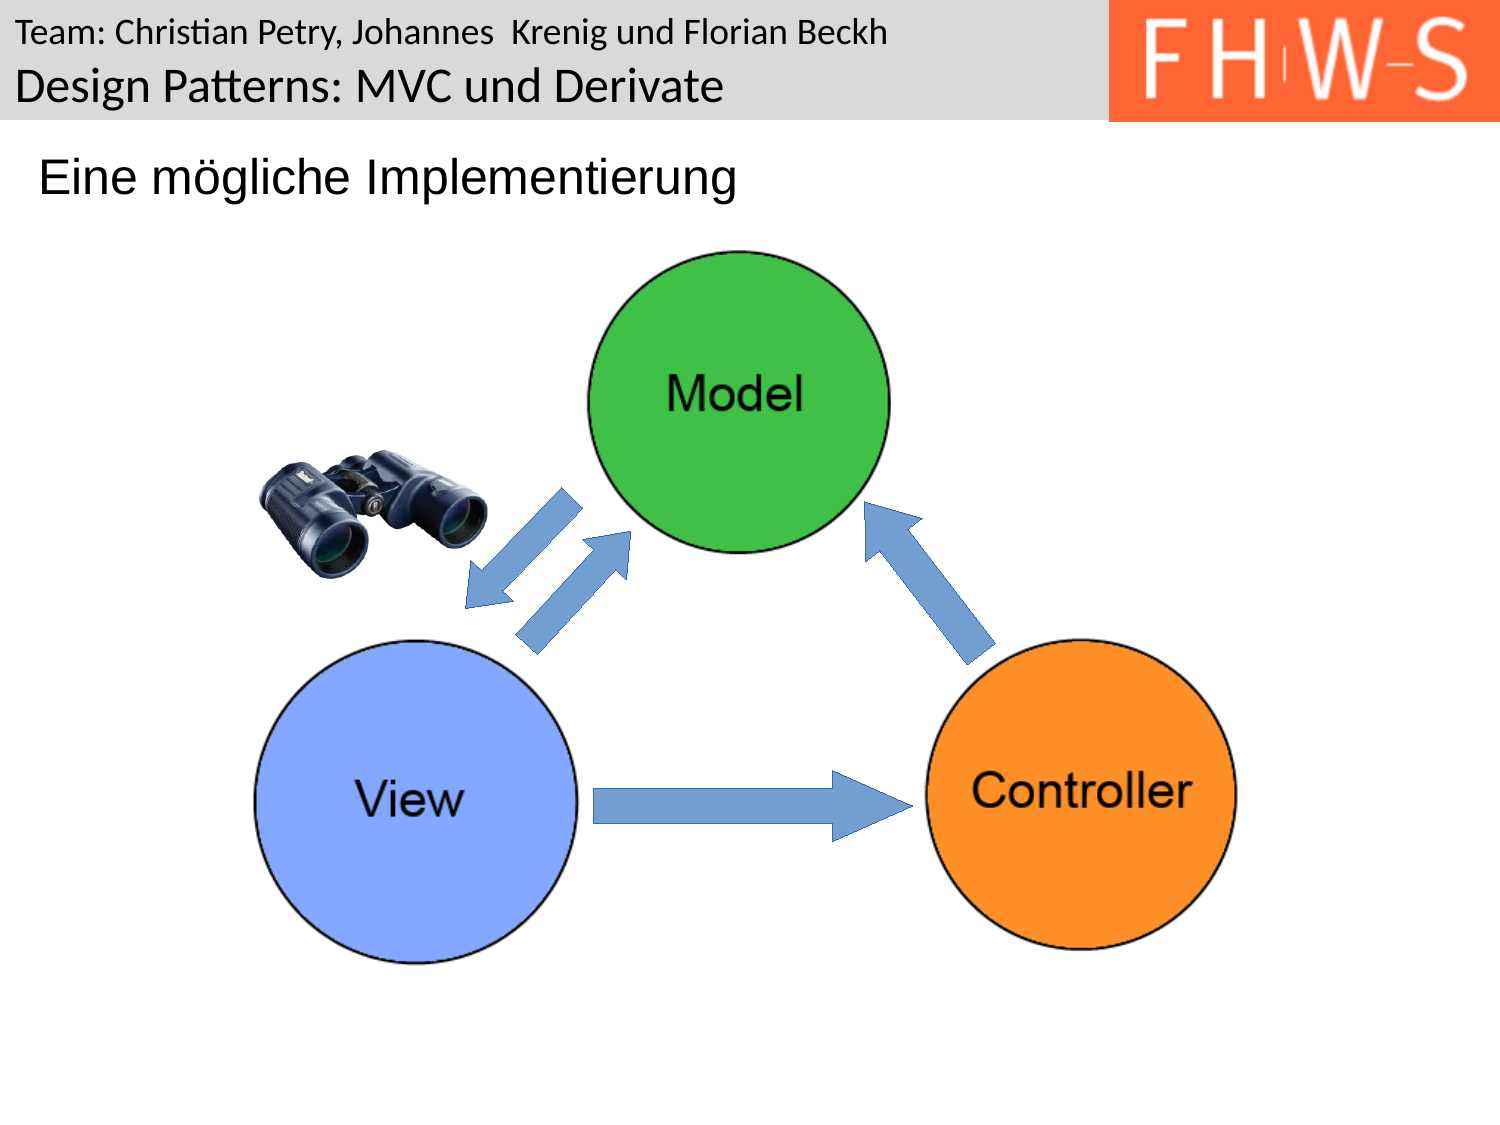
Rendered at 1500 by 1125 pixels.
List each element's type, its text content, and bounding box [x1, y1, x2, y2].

text_box [593, 770, 913, 842]
text_box [465, 487, 583, 609]
text_box Eine mögliche Implementierung [23, 142, 756, 213]
picture [155, 190, 1335, 1075]
text_box [515, 531, 631, 655]
picture [1109, 0, 1500, 122]
text_box [864, 501, 996, 665]
